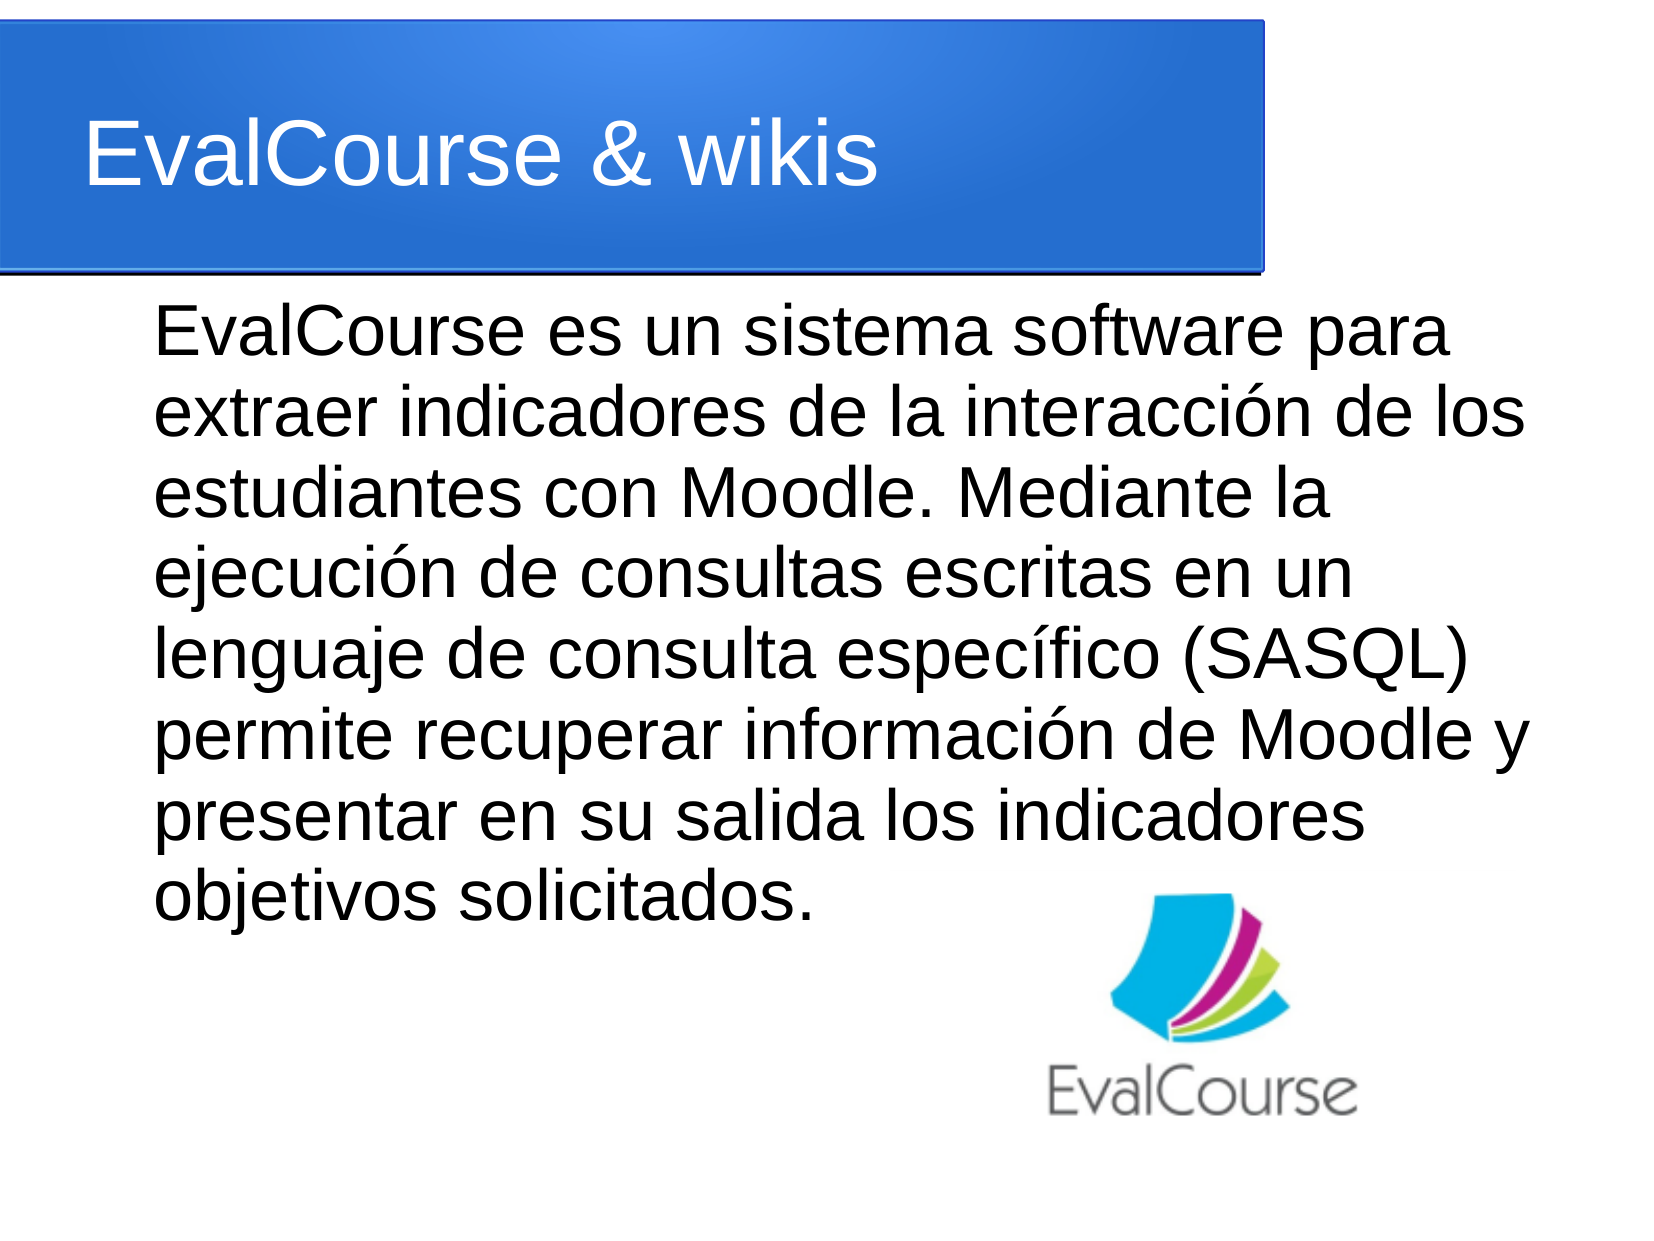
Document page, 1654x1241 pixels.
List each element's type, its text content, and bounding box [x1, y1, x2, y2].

title EvalCourse & wikis [82, 49, 1250, 257]
list EvalCourse es un sistema software para extraer indicadores de la interacción de los estudiantes con Moodle. Mediante la ejecución de consultas escritas en un lenguaje de consulta específico (SASQL) permite recuperar información de Moodle y presentar en su salida los indicadores objetivos solicitados. [82, 290, 1538, 1010]
picture [890, 869, 1516, 1141]
